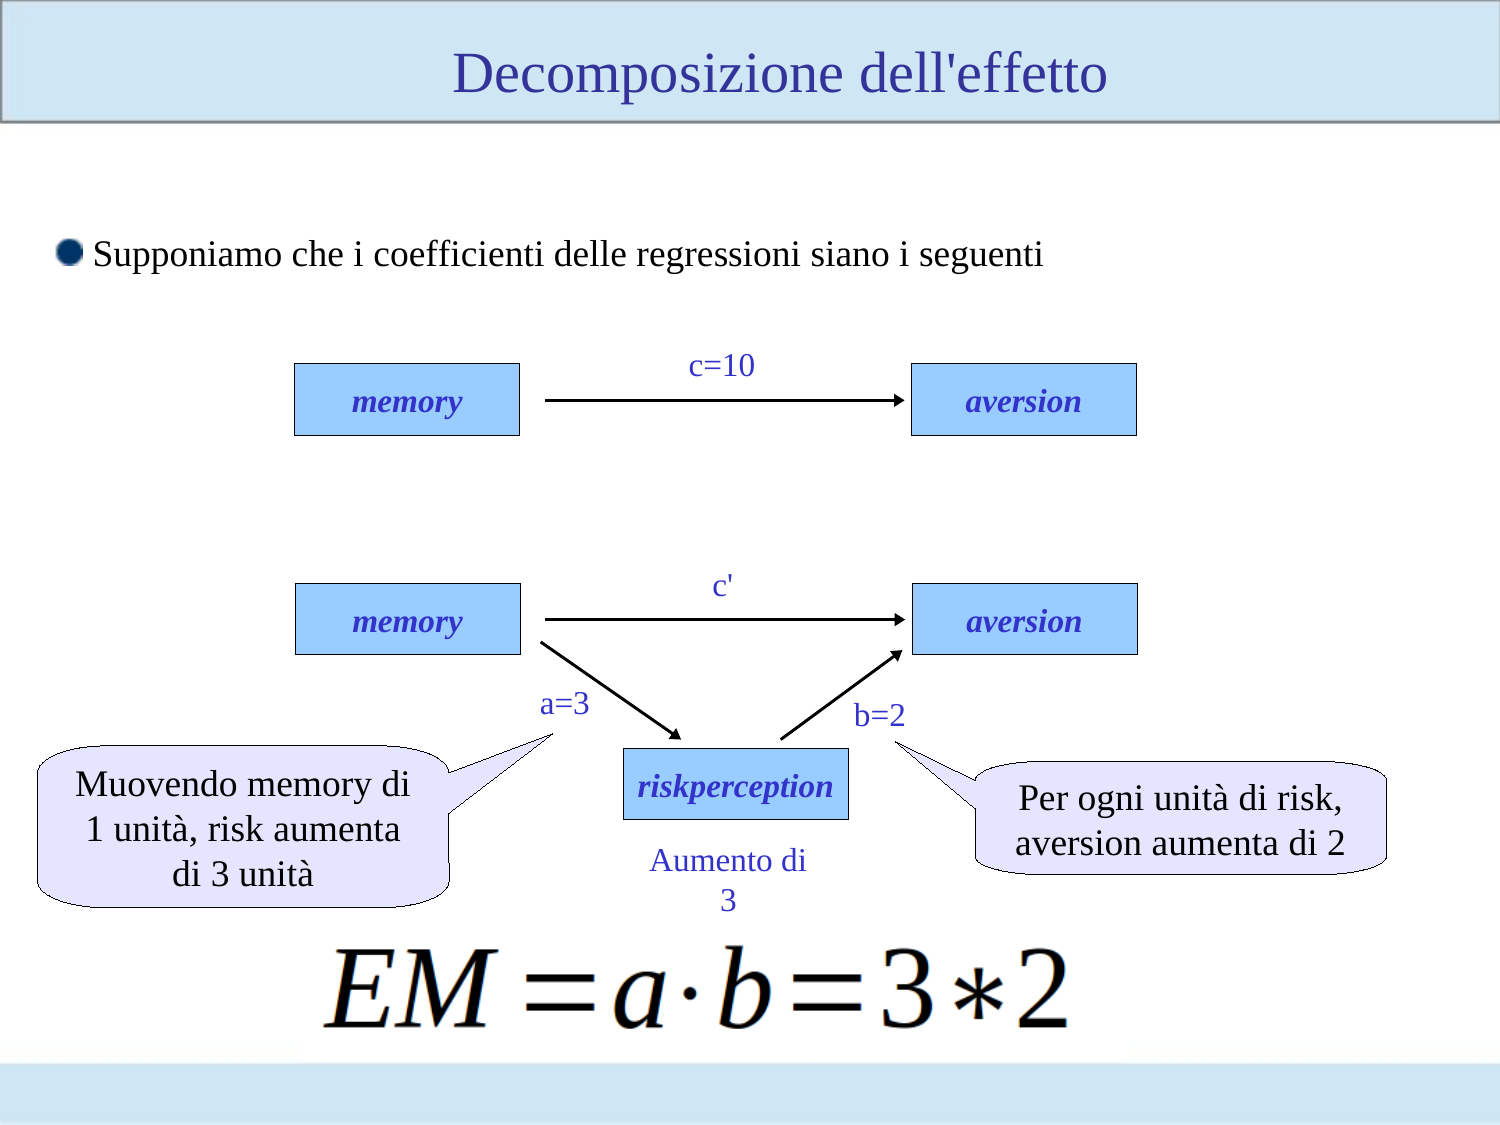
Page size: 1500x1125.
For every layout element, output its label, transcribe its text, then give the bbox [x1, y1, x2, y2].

text_box Aumento di 3 [631, 830, 826, 937]
text_box c' [625, 555, 820, 663]
text_box riskperception [623, 748, 849, 820]
text_box Muovendo memory di 1 unità, risk aumenta di 3 unità [37, 733, 553, 908]
text_box aversion [911, 363, 1137, 436]
text_box aversion [912, 583, 1138, 655]
text_box c=10 [625, 336, 819, 443]
text_box memory [295, 583, 521, 655]
text_box a=3 [468, 673, 662, 781]
text_box Per ogni unità di risk, aversion aumenta di 2 [895, 741, 1387, 875]
text_box memory [294, 363, 520, 436]
text_box b=2 [783, 685, 977, 793]
title Decomposizione dell'effetto [249, 21, 1313, 117]
text_box Supponiamo che i coefficienti delle regressioni siano i seguenti [37, 187, 1463, 408]
picture [0, 0, 1500, 1125]
